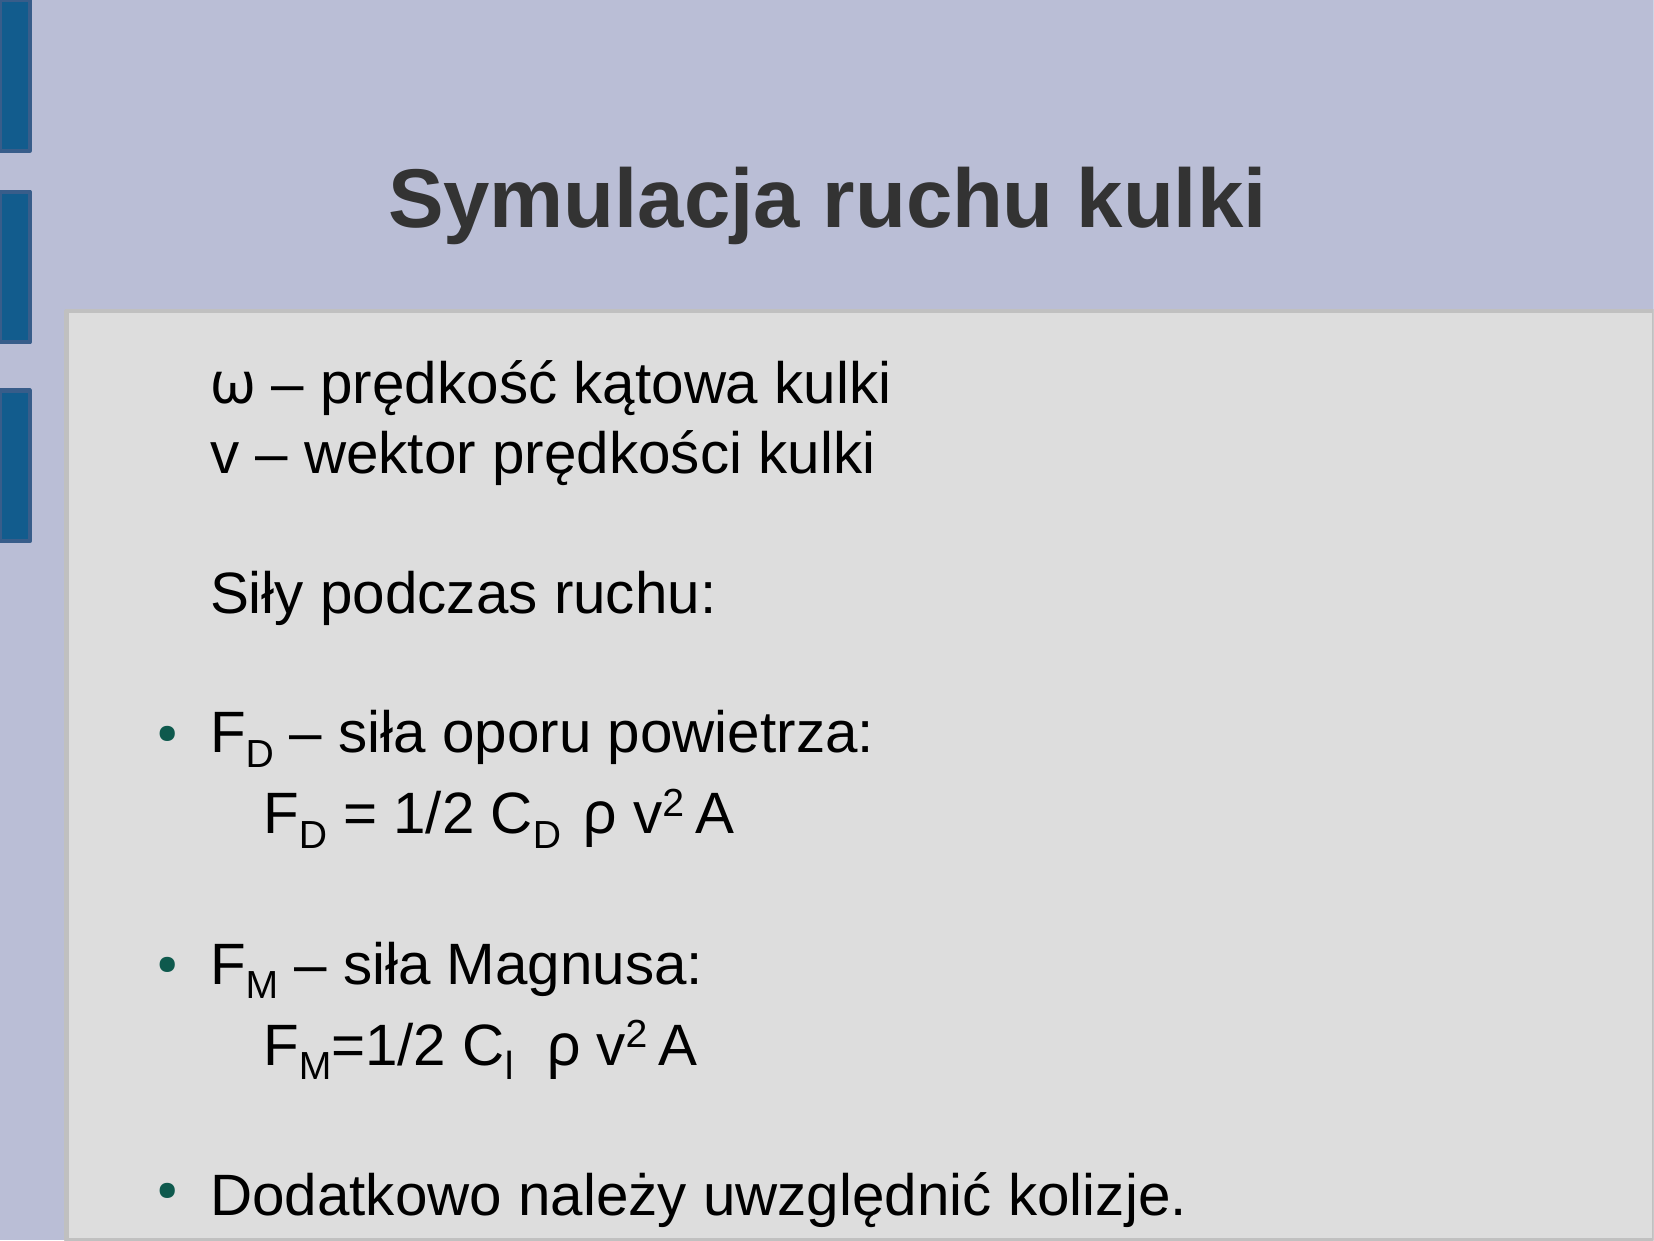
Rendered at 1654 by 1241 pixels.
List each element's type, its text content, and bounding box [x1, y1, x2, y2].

list ω – prędkość kątowa kulki v – wektor prędkości kulki Siły podczas ruchu: FD – siła oporu powietrza: FD = 1/2 CD ρ v2 A FM – siła Magnusa: FM=1/2 Cl ρ v2 A Dodatkowo należy uwzględnić kolizje. [121, 344, 1534, 1232]
title Symulacja ruchu kulki [121, 91, 1534, 299]
